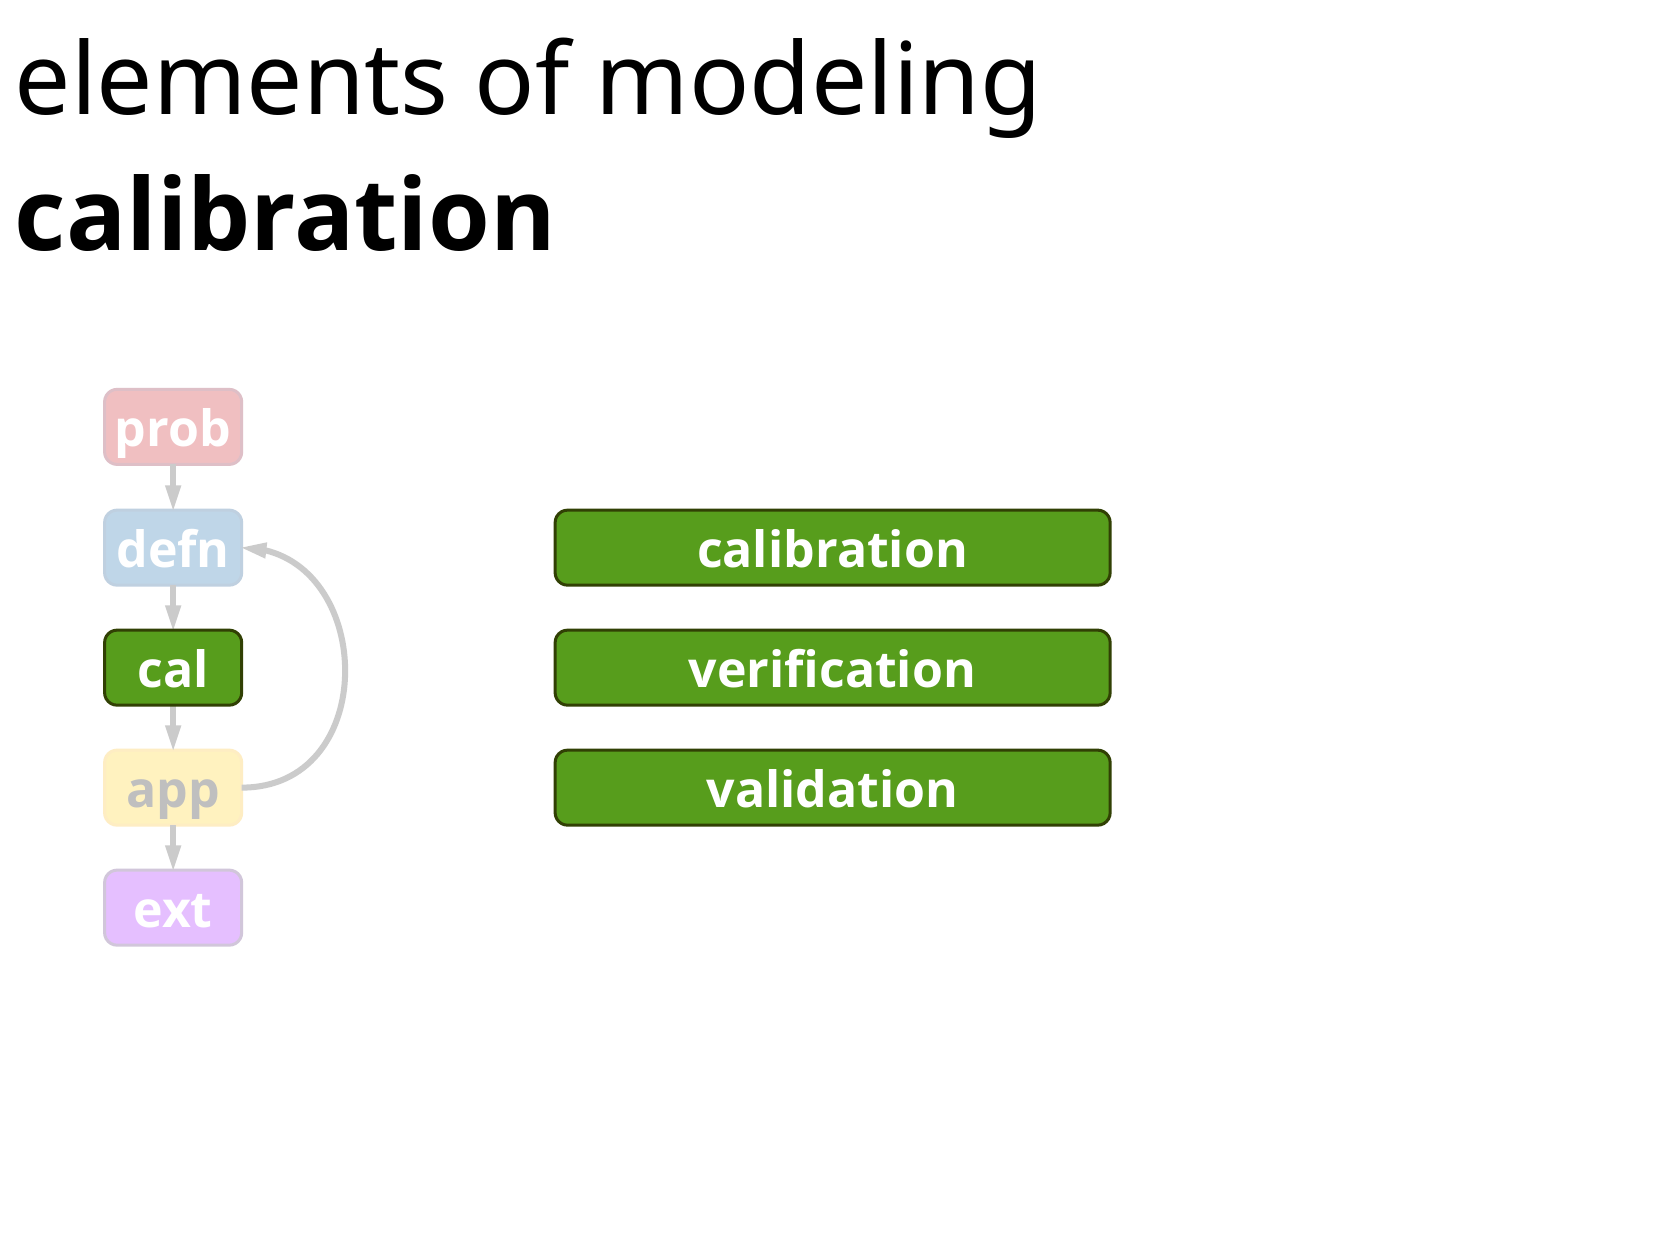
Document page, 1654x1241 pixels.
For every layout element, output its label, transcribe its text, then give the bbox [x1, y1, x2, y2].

text_box [90, 375, 361, 961]
text_box elements of modeling calibration [0, 0, 1121, 279]
text_box calibration [555, 510, 1111, 586]
text_box cal [104, 630, 242, 706]
text_box verification [555, 630, 1111, 706]
text_box validation [555, 750, 1111, 826]
